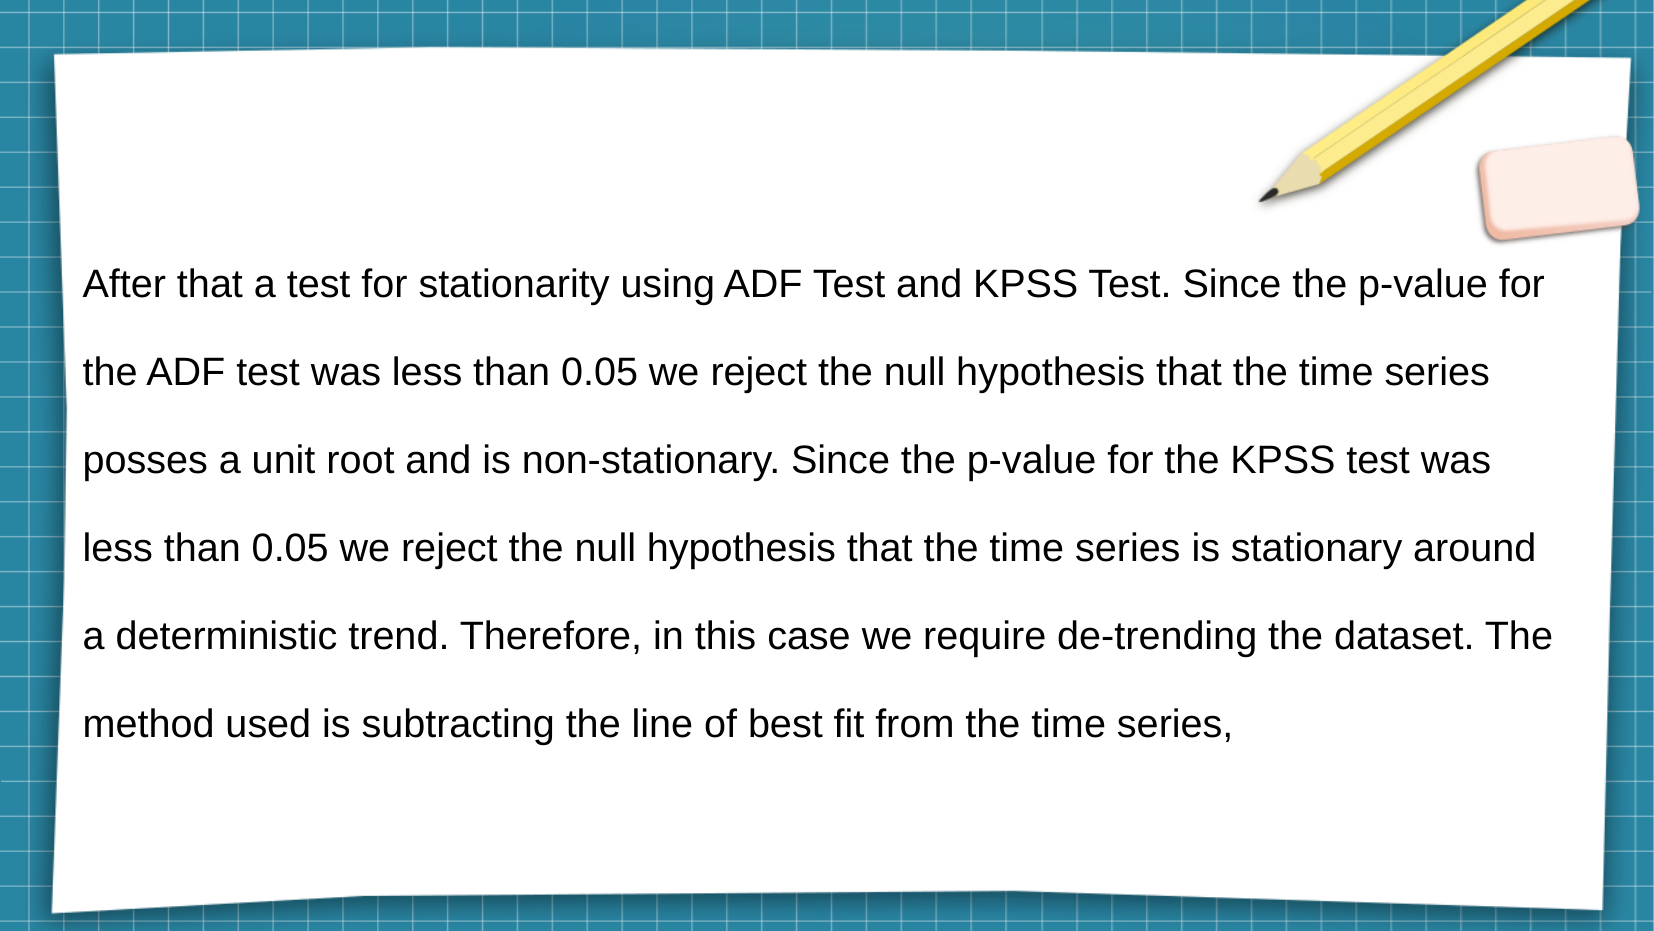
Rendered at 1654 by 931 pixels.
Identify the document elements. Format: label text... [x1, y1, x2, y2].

list After that a test for stationarity using ADF Test and KPSS Test. Since the p-value for the ADF test was less than 0.05 we reject the null hypothesis that the time series posses a unit root and is non-stationary. Since the p-value for the KPSS test was less than 0.05 we reject the null hypothesis that the time series is stationary around a deterministic trend. Therefore, in this case we require de-trending the dataset. The method used is subtracting the line of best fit from the time series, [82, 217, 1571, 758]
picture [0, 0, 1654, 931]
